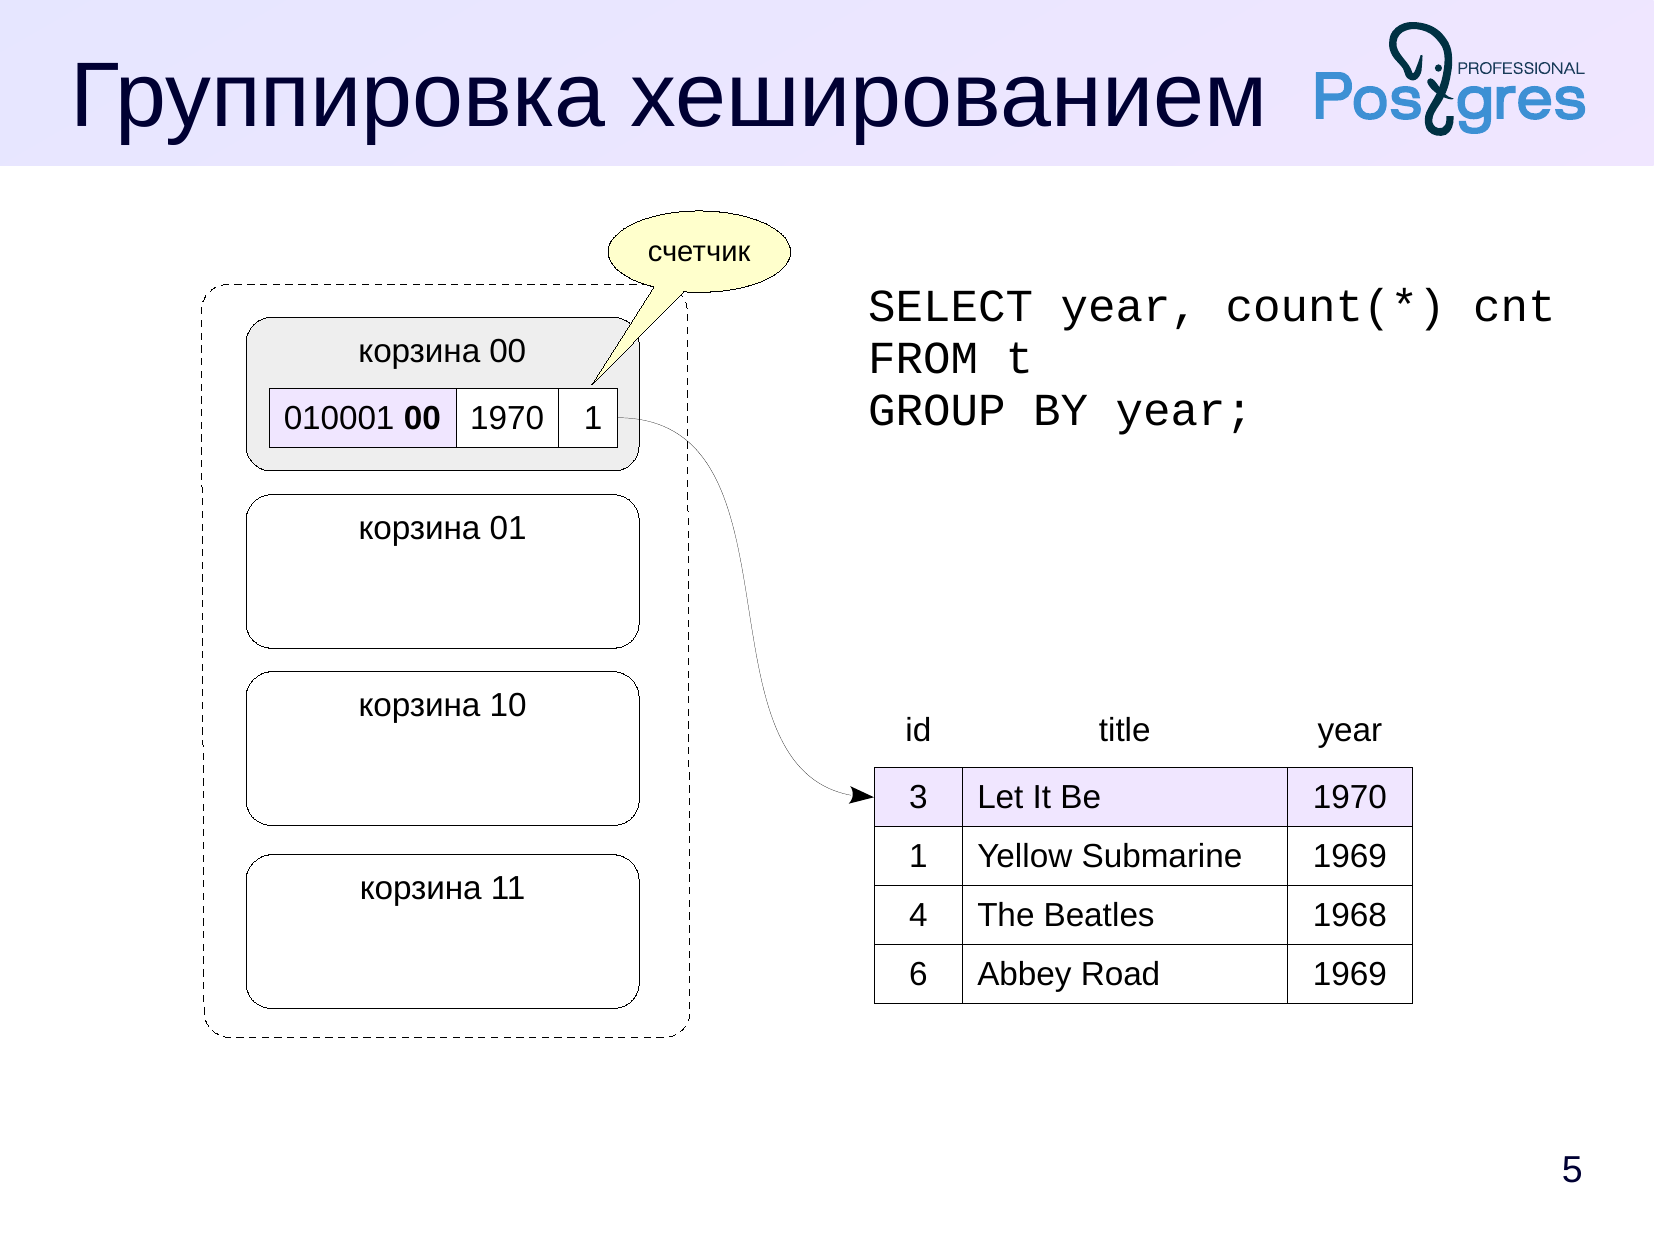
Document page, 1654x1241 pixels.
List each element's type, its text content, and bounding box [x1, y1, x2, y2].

text_box корзина 10 [246, 671, 640, 826]
text_box Let It Be [962, 767, 1287, 827]
text_box 1 [874, 827, 962, 885]
text_box 6 [874, 945, 962, 1004]
text_box The Beatles [962, 885, 1287, 945]
title Группировка хешированием [70, 43, 1291, 249]
text_box счетчик [591, 210, 791, 385]
text_box 3 [874, 767, 962, 827]
text_box Yellow Submarine [962, 827, 1287, 885]
text_box 1970 [1287, 767, 1413, 827]
text_box [201, 284, 690, 1038]
text_box 010001 00 [269, 388, 456, 448]
text_box корзина 11 [246, 854, 640, 1009]
list SELECT year, count(*) cnt FROM t GROUP BY year; [868, 283, 1651, 751]
text_box [639, 295, 688, 440]
text_box Abbey Road [962, 945, 1287, 1004]
text_box 1969 [1287, 945, 1413, 1004]
text_box 4 [874, 885, 962, 945]
text_box 1969 [1287, 827, 1413, 885]
text_box корзина 01 [246, 494, 640, 649]
text_box корзина 00 [246, 317, 640, 471]
text_box 1 [559, 388, 618, 448]
text_box 1970 [456, 388, 559, 448]
text_box 1968 [1287, 885, 1413, 945]
